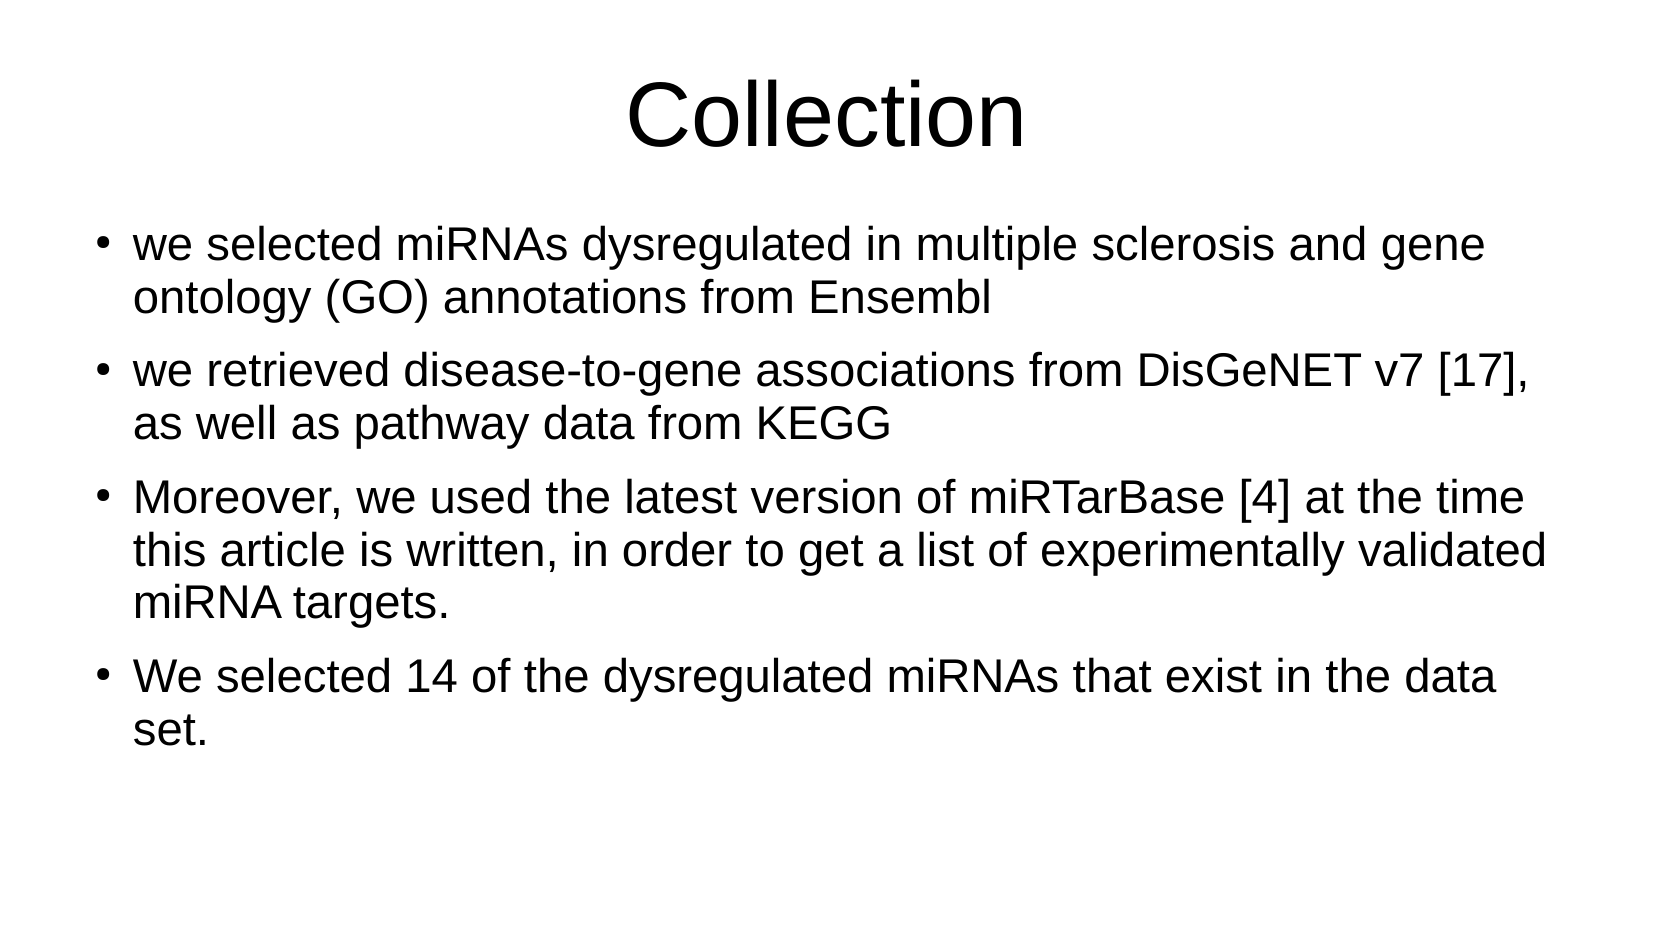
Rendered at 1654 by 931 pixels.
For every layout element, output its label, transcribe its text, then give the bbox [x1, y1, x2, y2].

list we selected miRNAs dysregulated in multiple sclerosis and gene ontology (GO) annotations from Ensembl we retrieved disease-to-gene associations from DisGeNET v7 [17], as well as pathway data from KEGG Moreover, we used the latest version of miRTarBase [4] at the time this article is written, in order to get a list of experimentally validated miRNA targets. We selected 14 of the dysregulated miRNAs that exist in the data set. [82, 217, 1571, 758]
title Collection [82, 37, 1571, 193]
